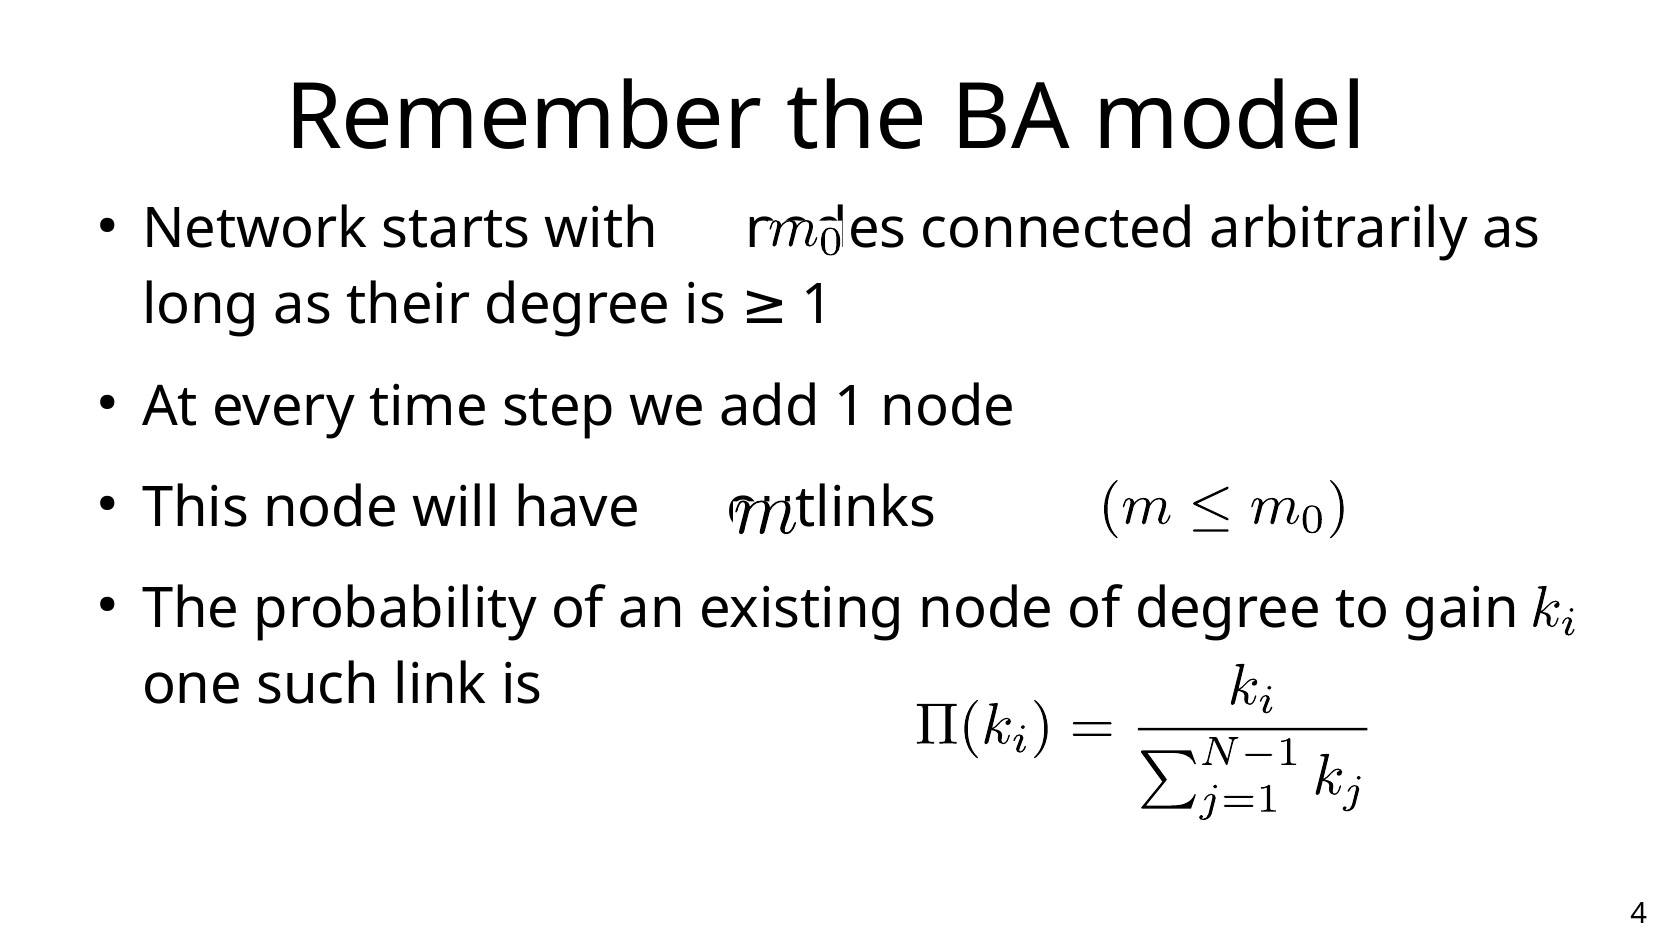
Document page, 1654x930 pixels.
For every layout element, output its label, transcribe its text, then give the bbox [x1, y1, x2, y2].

text_box [1530, 585, 1577, 636]
text_box [767, 220, 843, 256]
text_box [1098, 479, 1350, 539]
title Remember the BA model [82, 1, 1571, 188]
list Network starts with nodes connected arbitrarily as long as their degree is ≥ 1 At every time step we add 1 node This node will have outlinks The probability of an existing node of degree to gain one such link is [82, 188, 1571, 728]
text_box [733, 500, 799, 535]
text_box [915, 663, 1368, 821]
